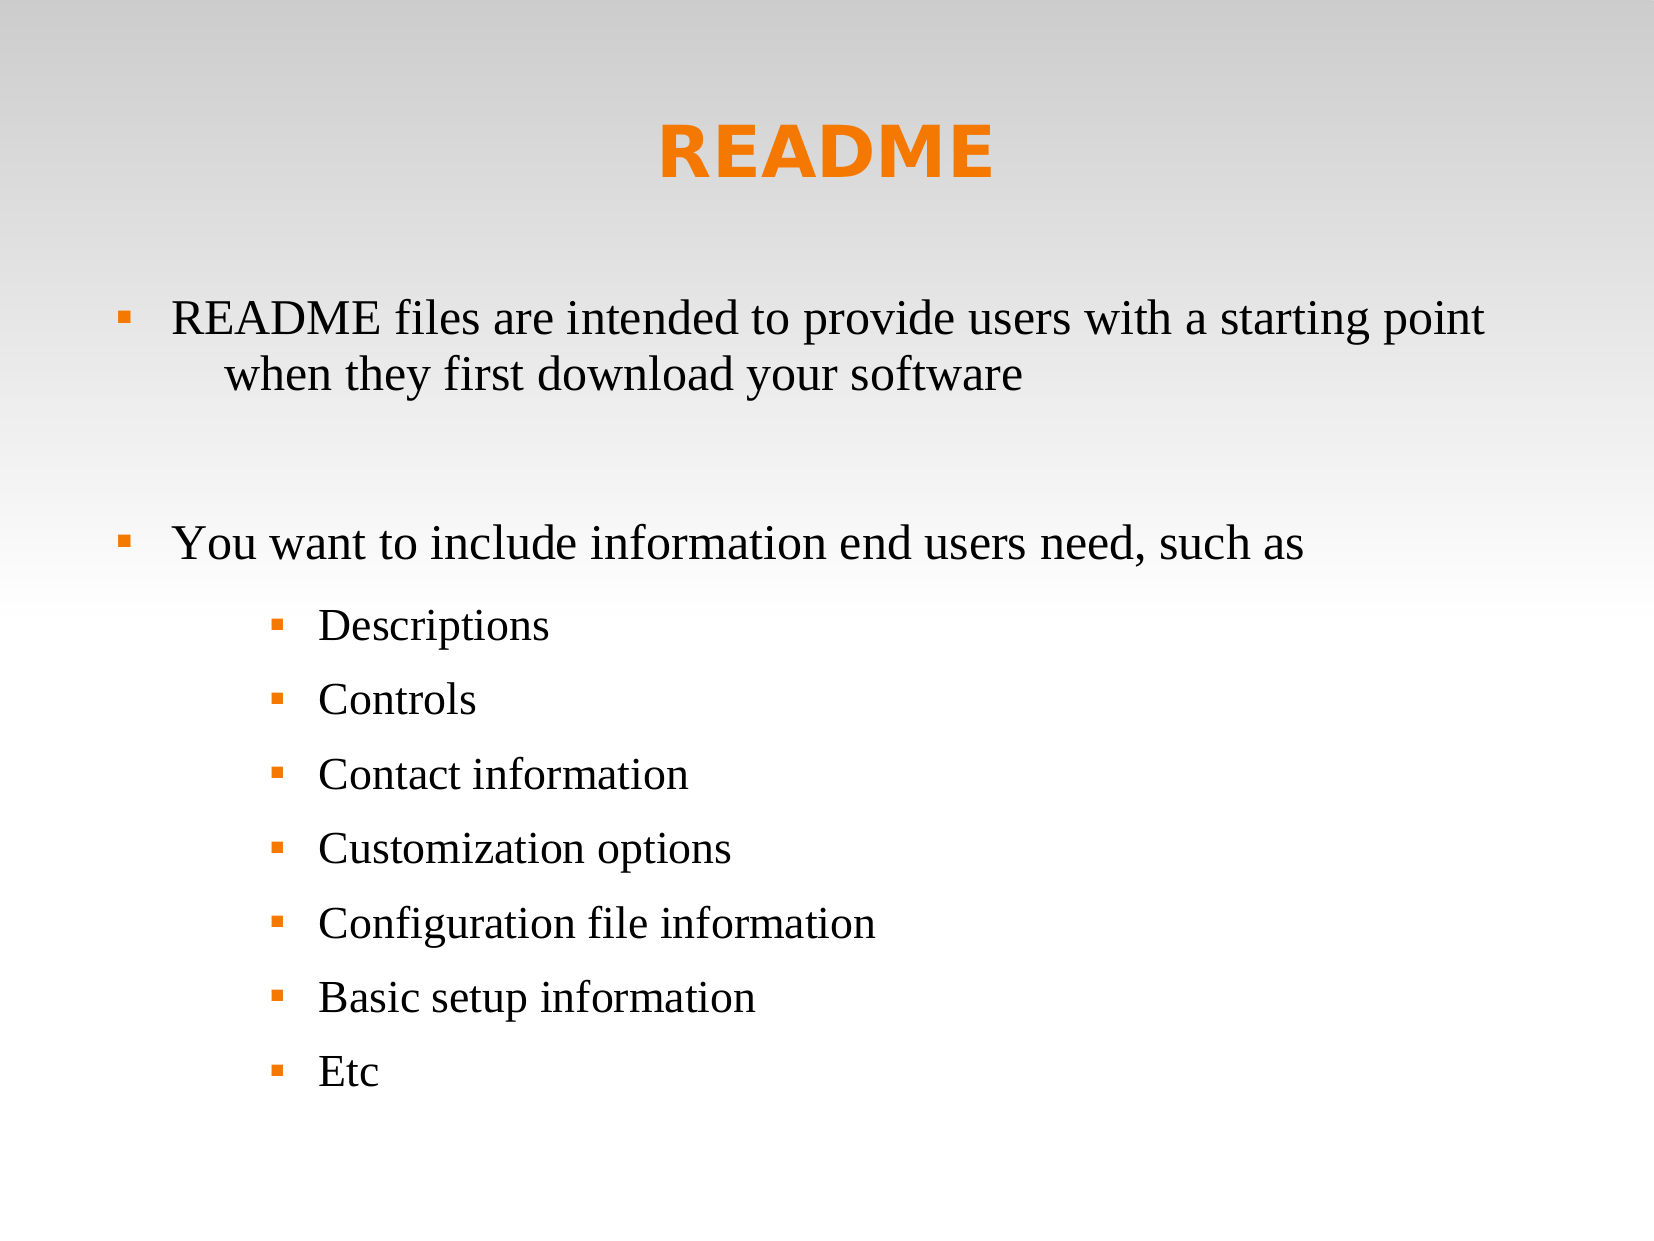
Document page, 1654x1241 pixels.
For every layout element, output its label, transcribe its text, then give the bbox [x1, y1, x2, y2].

title README [82, 49, 1571, 257]
list README files are intended to provide users with a starting point when they first download your software You want to include information end users need, such as Descriptions Controls Contact information Customization options Configuration file information Basic setup information Etc [82, 290, 1571, 1152]
